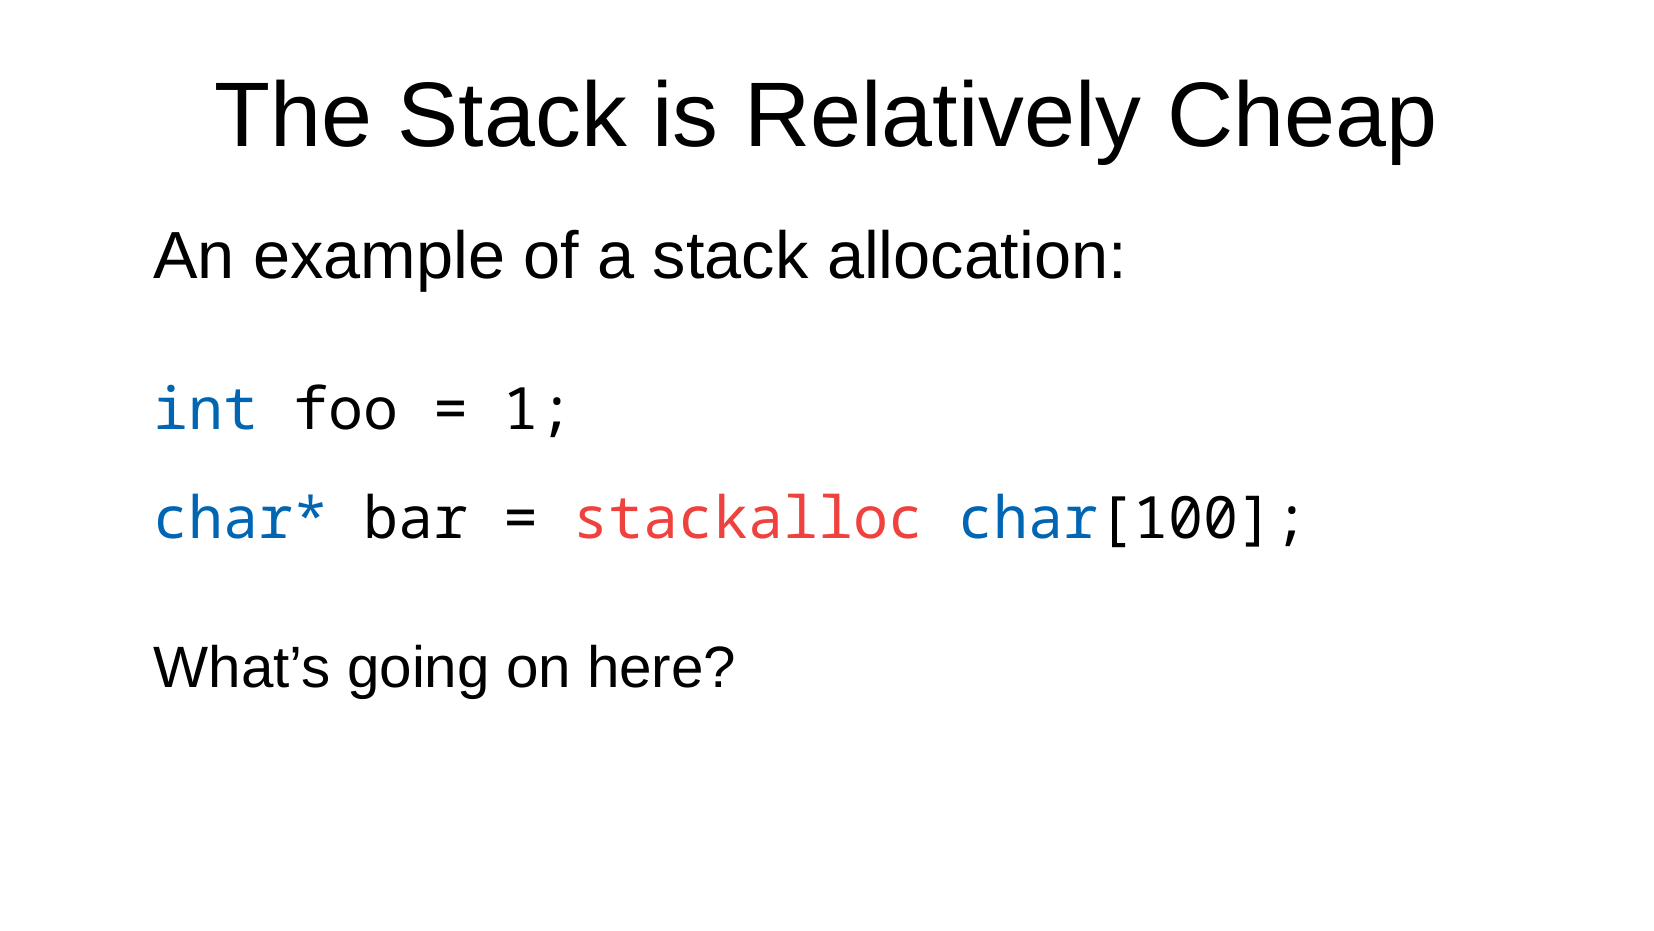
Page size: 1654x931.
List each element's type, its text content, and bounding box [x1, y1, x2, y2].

list An example of a stack allocation: int foo = 1; char* bar = stackalloc char[100]; What’s going on here? [82, 217, 1571, 758]
title The Stack is Relatively Cheap [82, 37, 1571, 193]
